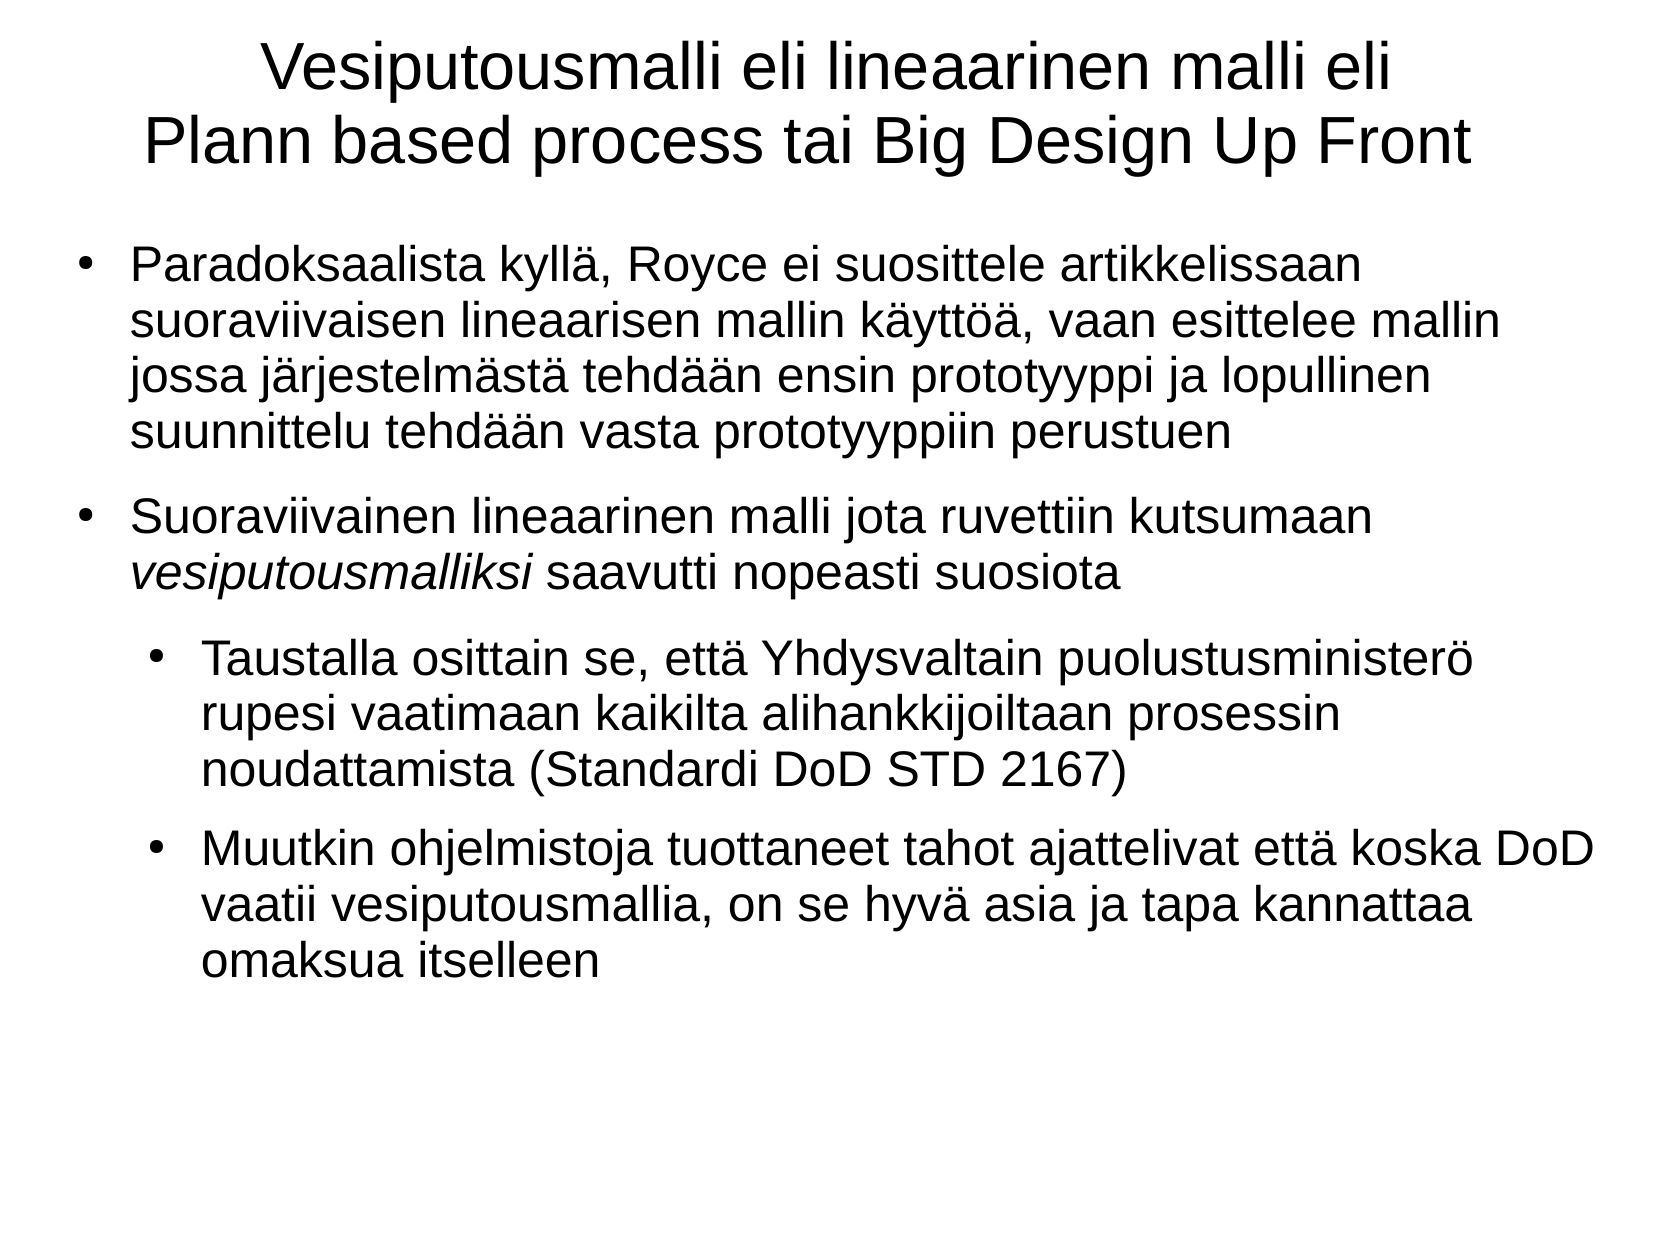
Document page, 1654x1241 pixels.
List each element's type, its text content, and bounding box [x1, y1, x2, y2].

title Vesiputousmalli eli lineaarinen malli eli Plann based process tai Big Design Up Front [82, 28, 1571, 179]
list Paradoksaalista kyllä, Royce ei suosittele artikkelissaan suoraviivaisen lineaarisen mallin käyttöä, vaan esittelee mallin jossa järjestelmästä tehdään ensin prototyyppi ja lopullinen suunnittelu tehdään vasta prototyyppiin perustuen Suoraviivainen lineaarinen malli jota ruvettiin kutsumaan vesiputousmalliksi saavutti nopeasti suosiota Taustalla osittain se, että Yhdysvaltain puolustusministerö rupesi vaatimaan kaikilta alihankkijoiltaan prosessin noudattamista (Standardi DoD STD 2167) Muutkin ohjelmistoja tuottaneet tahot ajattelivat että koska DoD vaatii vesiputousmallia, on se hyvä asia ja tapa kannattaa omaksua itselleen [59, 236, 1625, 1109]
